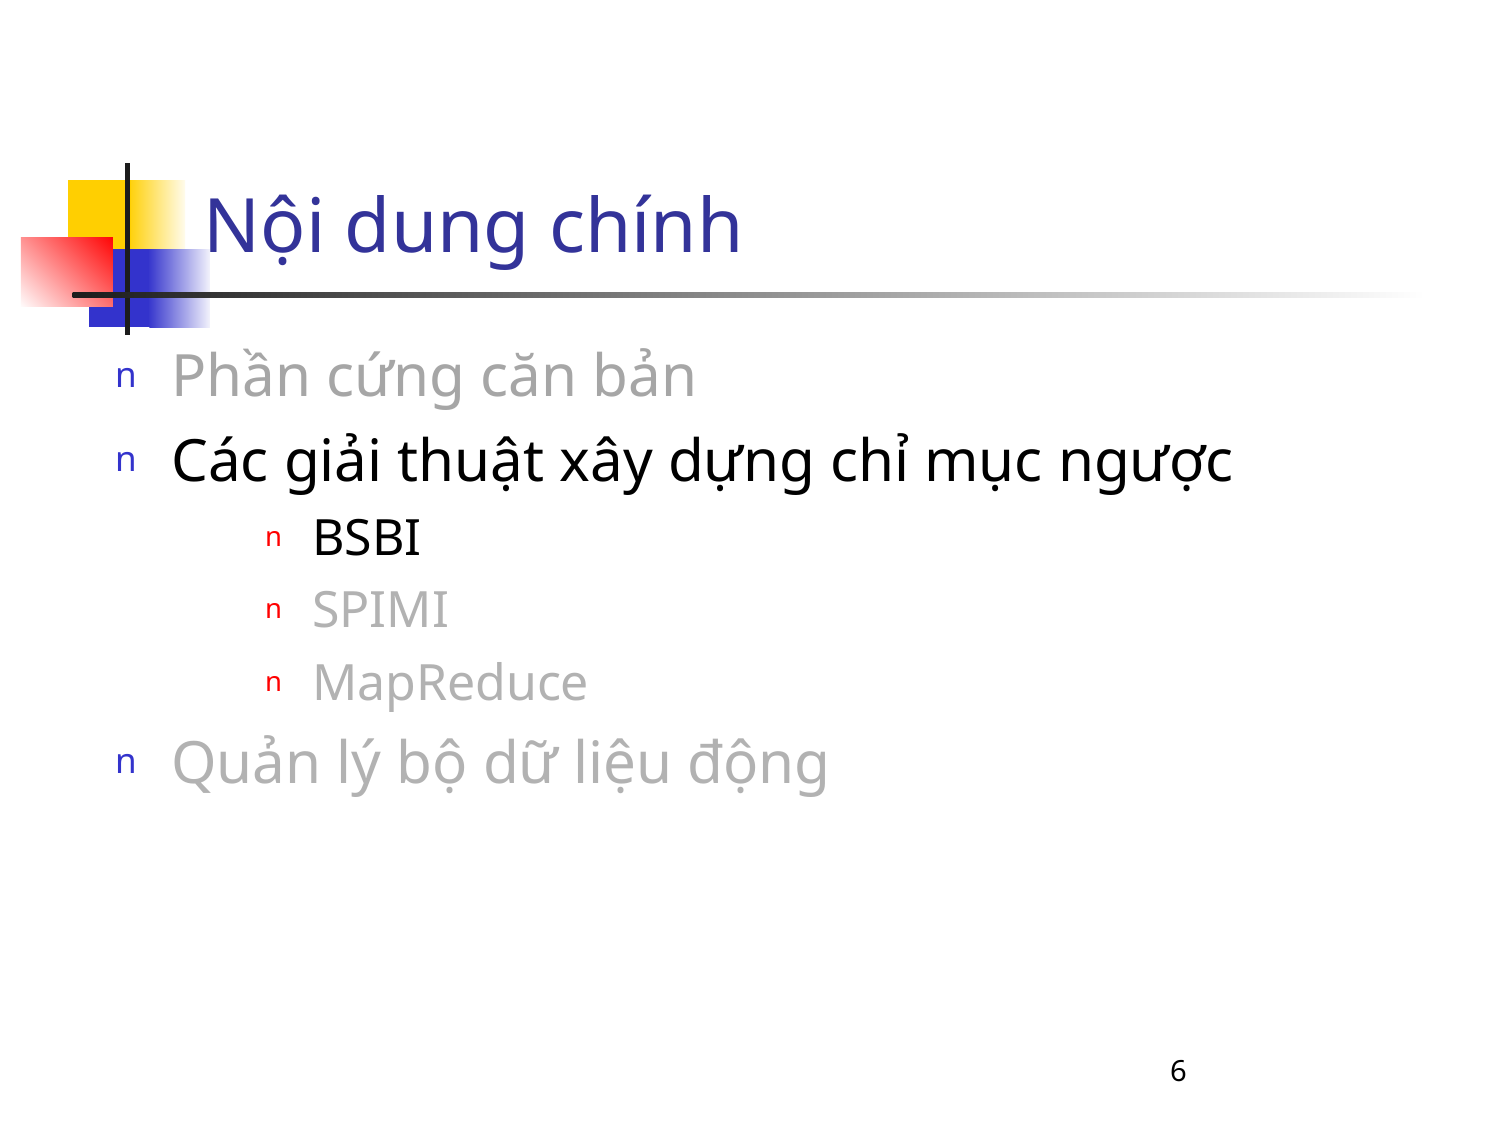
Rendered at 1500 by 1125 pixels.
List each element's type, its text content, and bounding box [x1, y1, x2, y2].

title Nội dung chính [188, 35, 1468, 275]
text_box 6 [1155, 1024, 1468, 1100]
list Phần cứng căn bản Các giải thuật xây dựng chỉ mục ngược BSBI SPIMI MapReduce Quản lý bộ dữ liệu động [100, 331, 1470, 1007]
